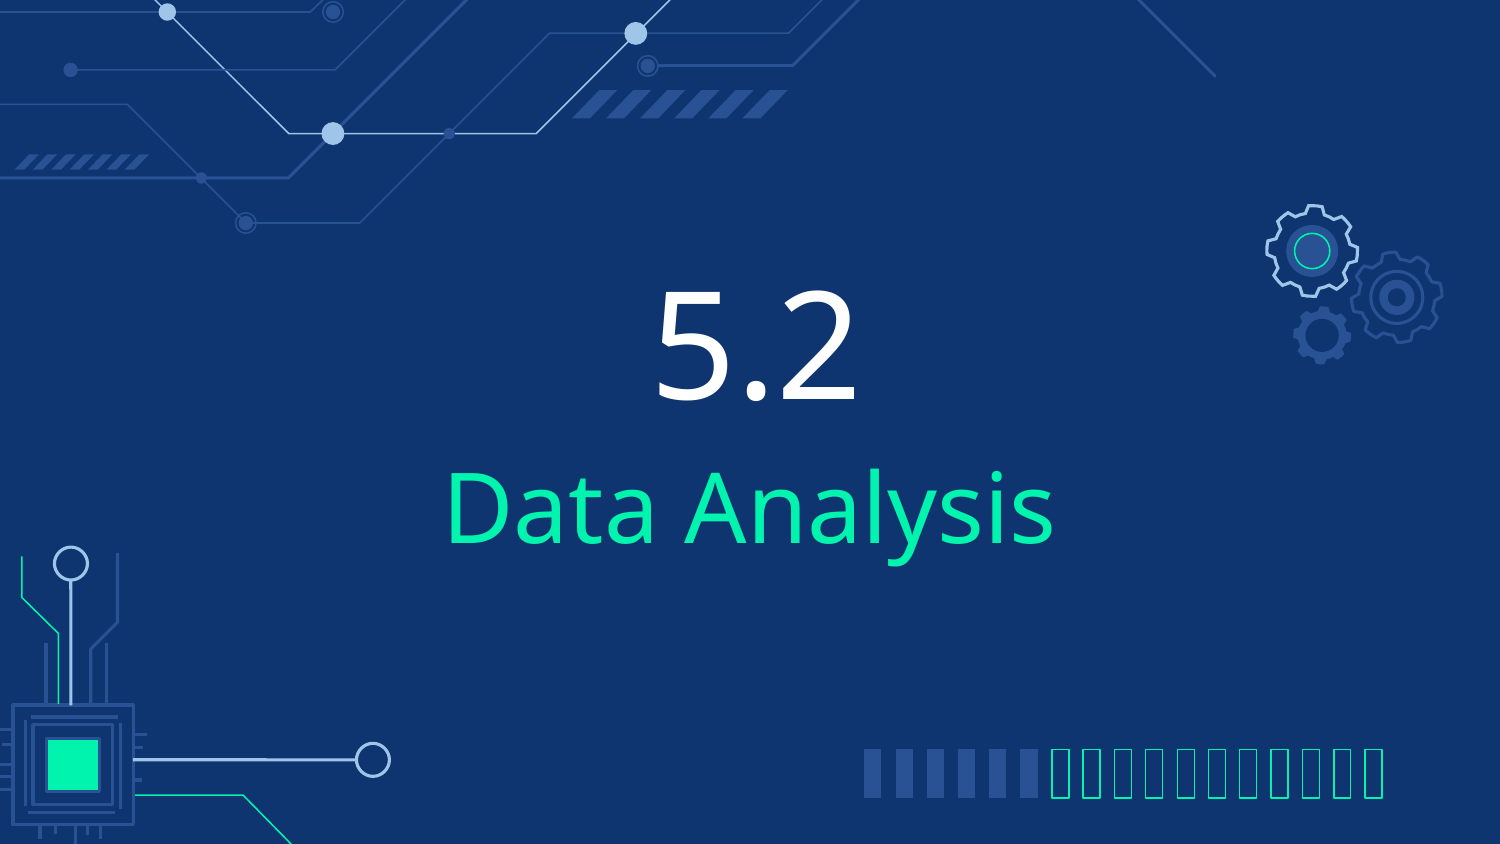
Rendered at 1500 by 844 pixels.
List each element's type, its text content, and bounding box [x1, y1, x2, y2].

title Data Analysis [418, 442, 1082, 567]
title 5.2 [598, 277, 915, 401]
